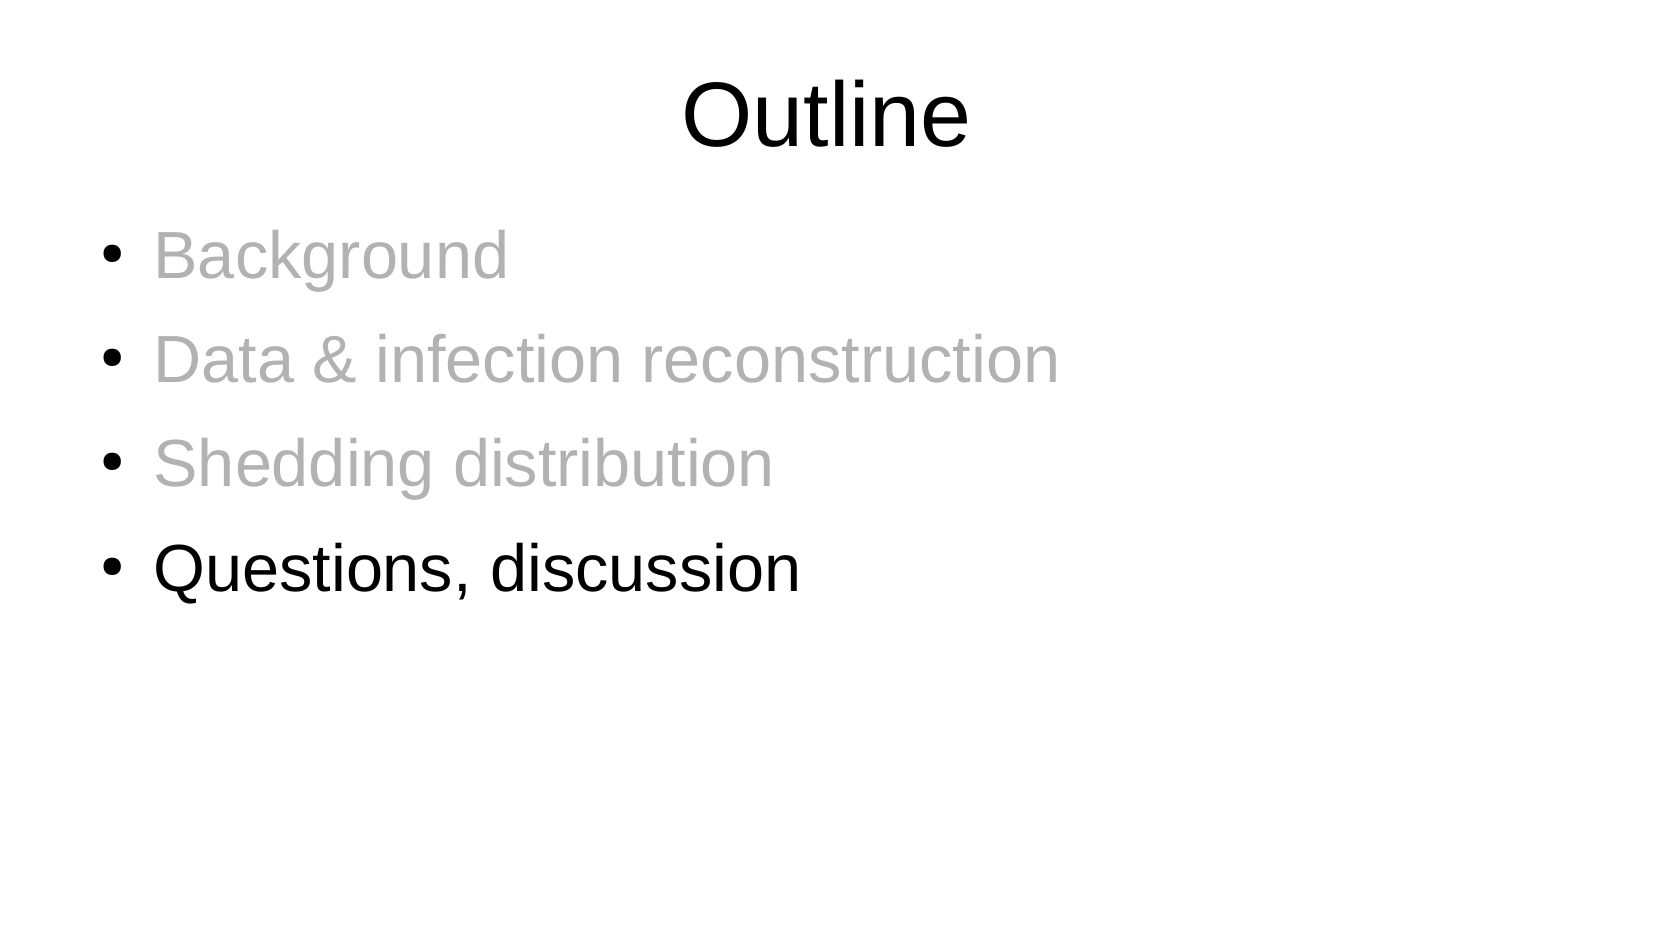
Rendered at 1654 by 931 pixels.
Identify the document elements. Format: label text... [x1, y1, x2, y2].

title Outline [82, 37, 1571, 193]
list Background Data & infection reconstruction Shedding distribution Questions, discussion [82, 217, 1571, 758]
